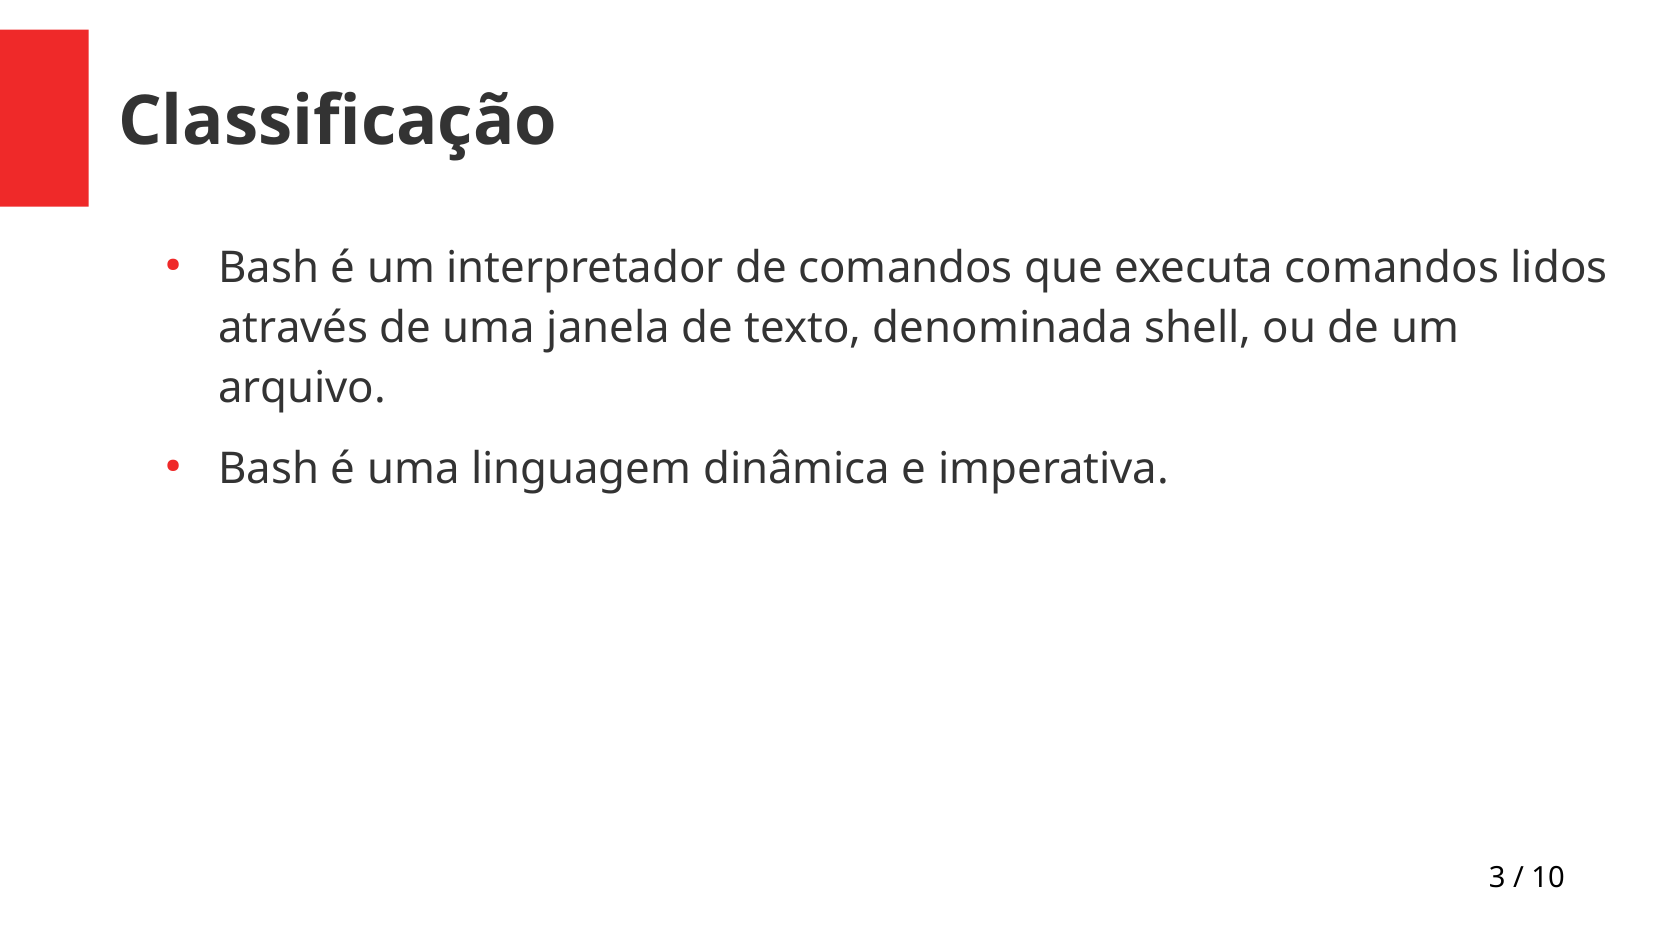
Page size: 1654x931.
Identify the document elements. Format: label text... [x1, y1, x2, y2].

title Classificação [118, 29, 1595, 207]
list Bash é um interpretador de comandos que executa comandos lidos através de uma janela de texto, denominada shell, ou de um arquivo. Bash é uma linguagem dinâmica e imperativa. [147, 236, 1625, 798]
